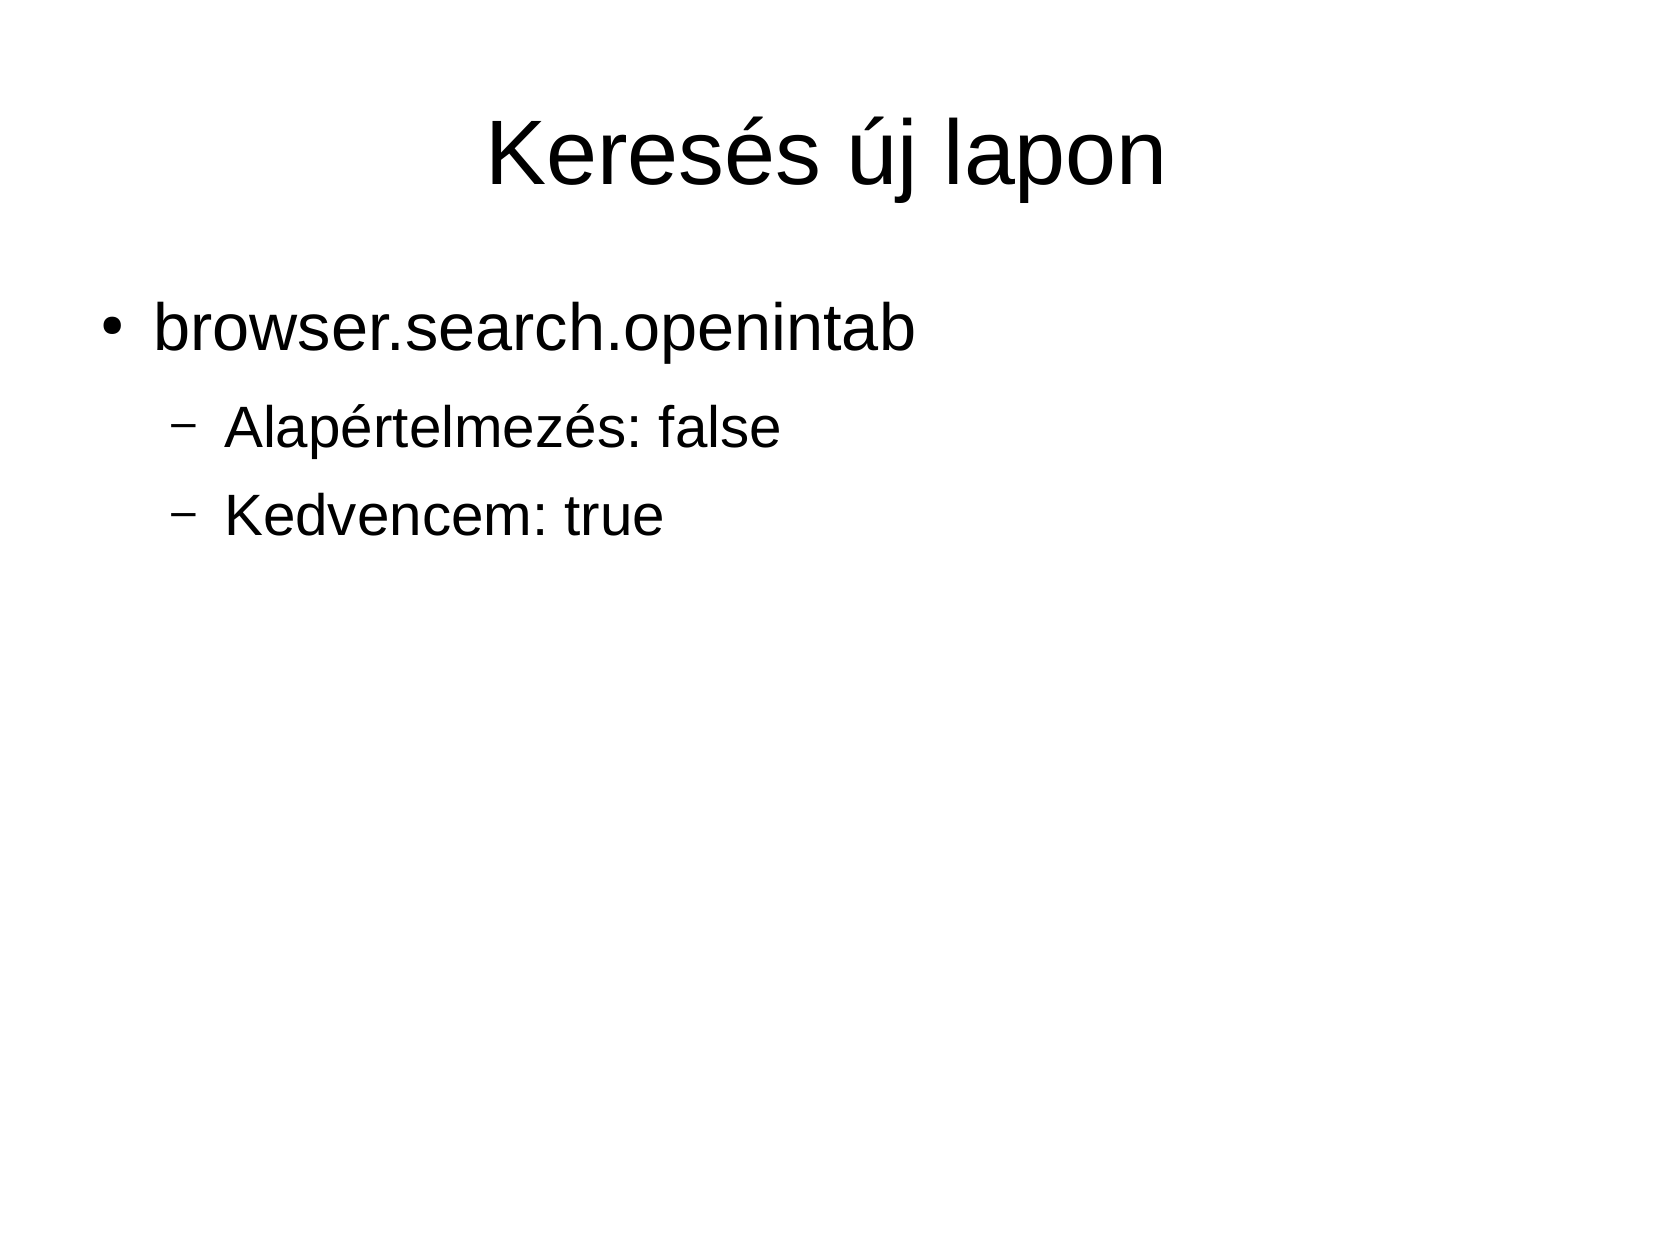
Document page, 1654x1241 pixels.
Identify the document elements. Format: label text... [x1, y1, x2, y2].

title Keresés új lapon [82, 49, 1571, 257]
list browser.search.openintab Alapértelmezés: false Kedvencem: true [82, 290, 1538, 1010]
